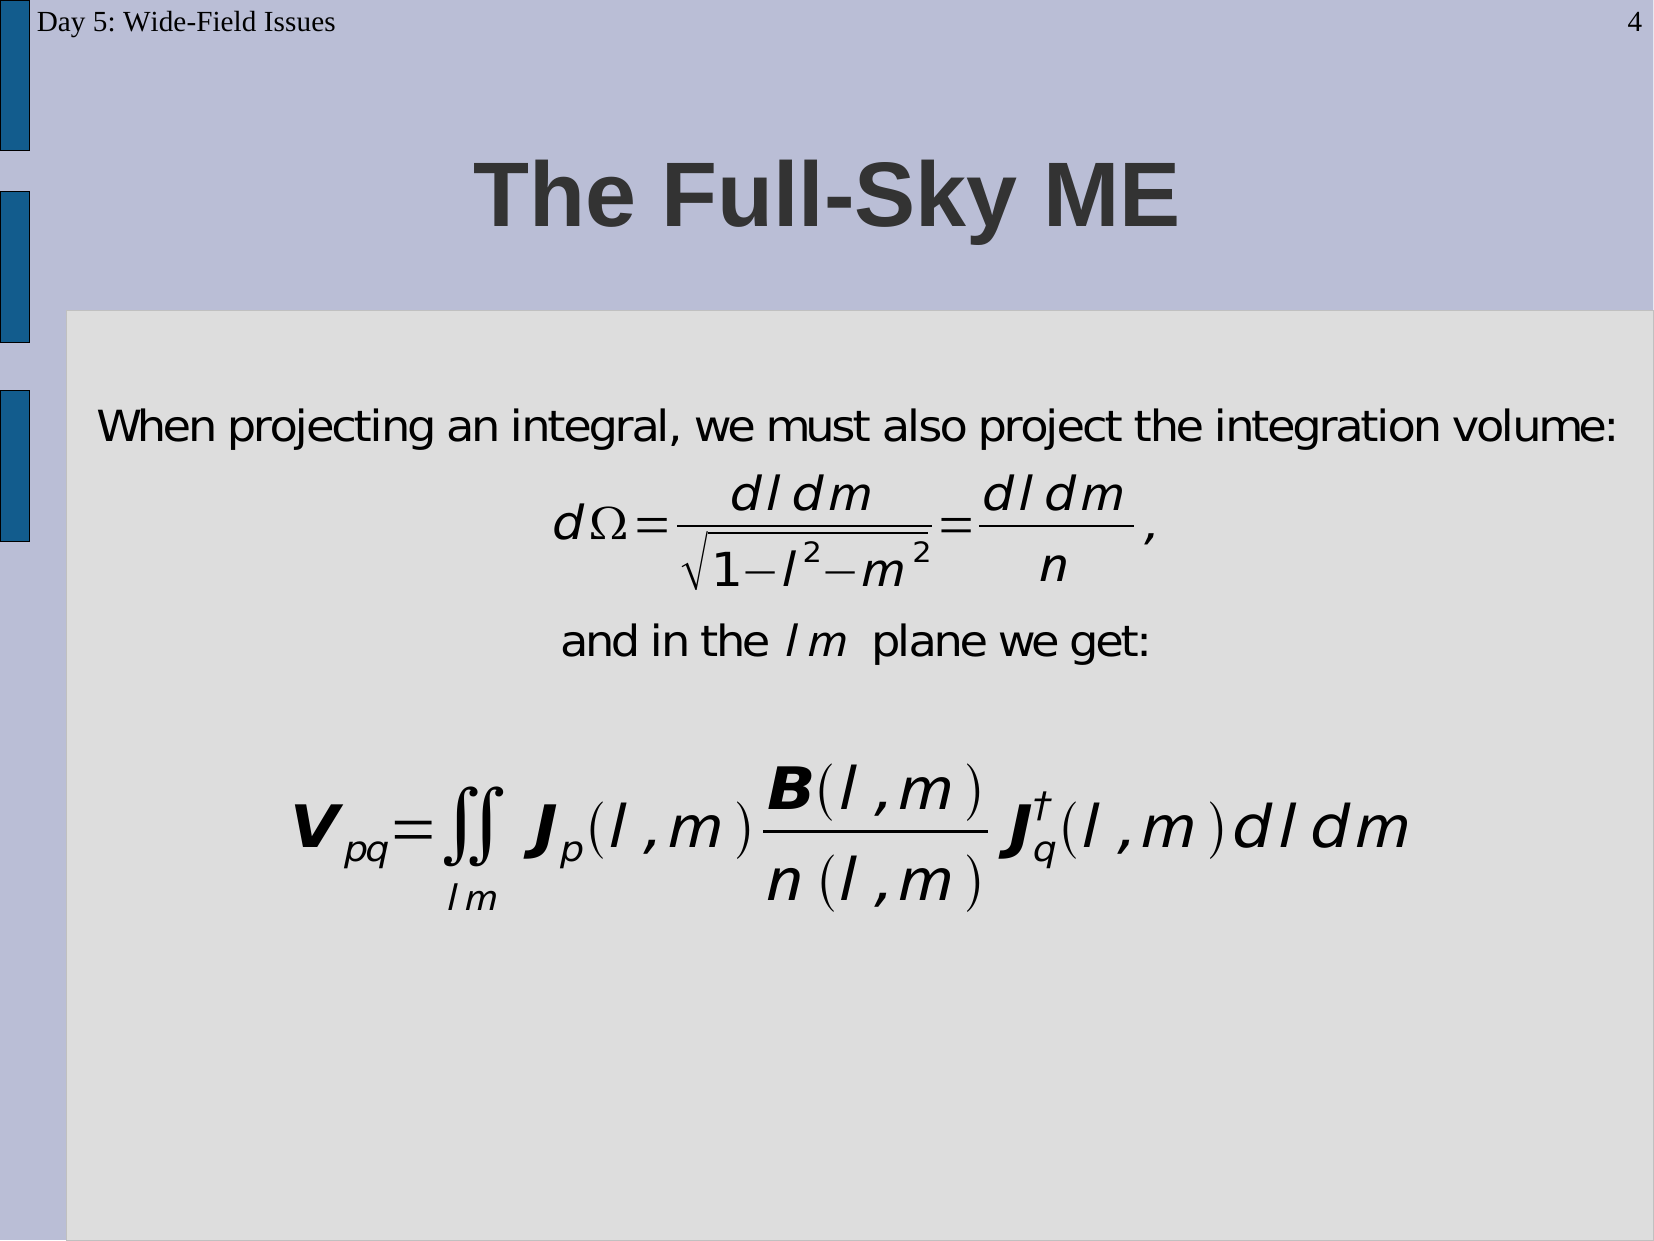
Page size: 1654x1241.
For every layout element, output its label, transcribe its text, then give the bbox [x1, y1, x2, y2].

title The Full-Sky ME [121, 91, 1534, 299]
chart [88, 386, 1622, 1063]
